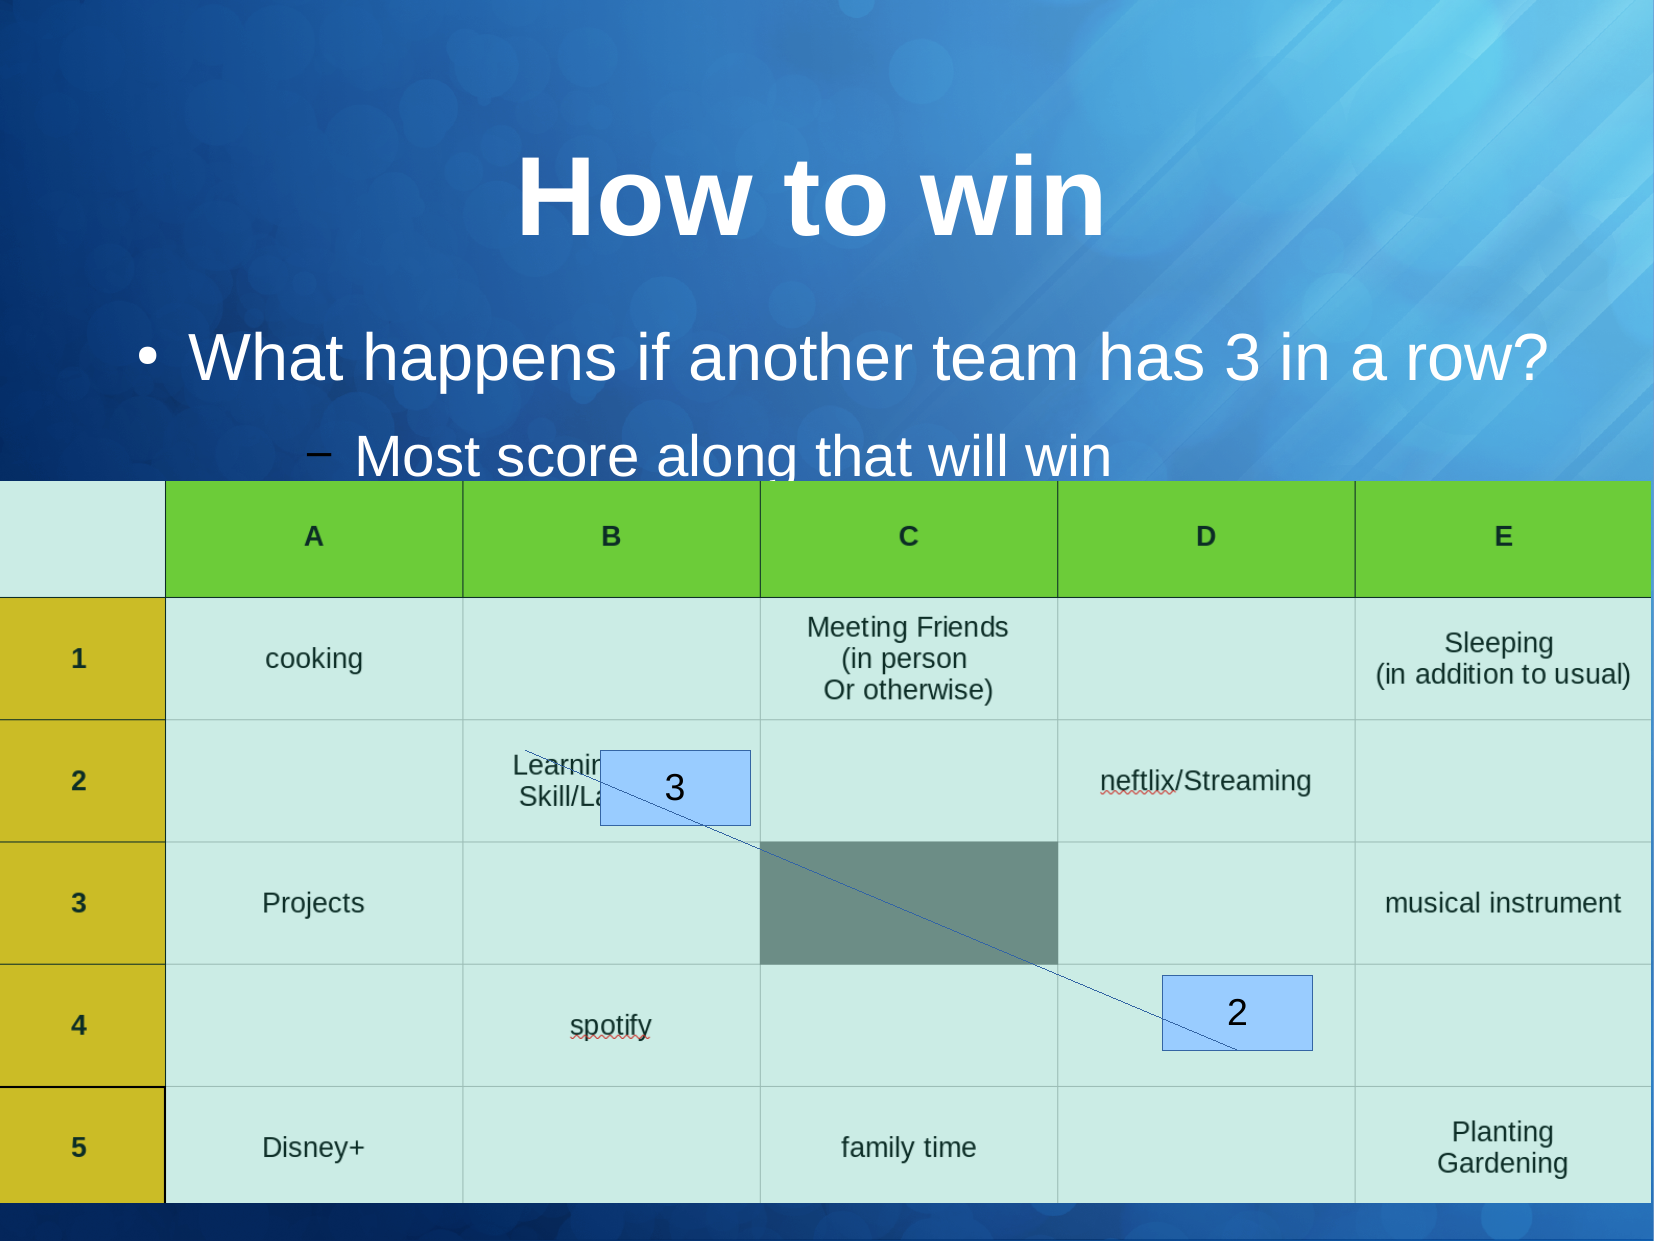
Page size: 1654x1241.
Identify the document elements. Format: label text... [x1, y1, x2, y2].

title How to win [118, 112, 1506, 281]
list What happens if another team has 3 in a row? Most score along that will win [118, 319, 1571, 481]
text_box 2 [1162, 975, 1313, 1051]
text_box 3 [600, 750, 751, 826]
picture [0, 0, 1654, 1241]
